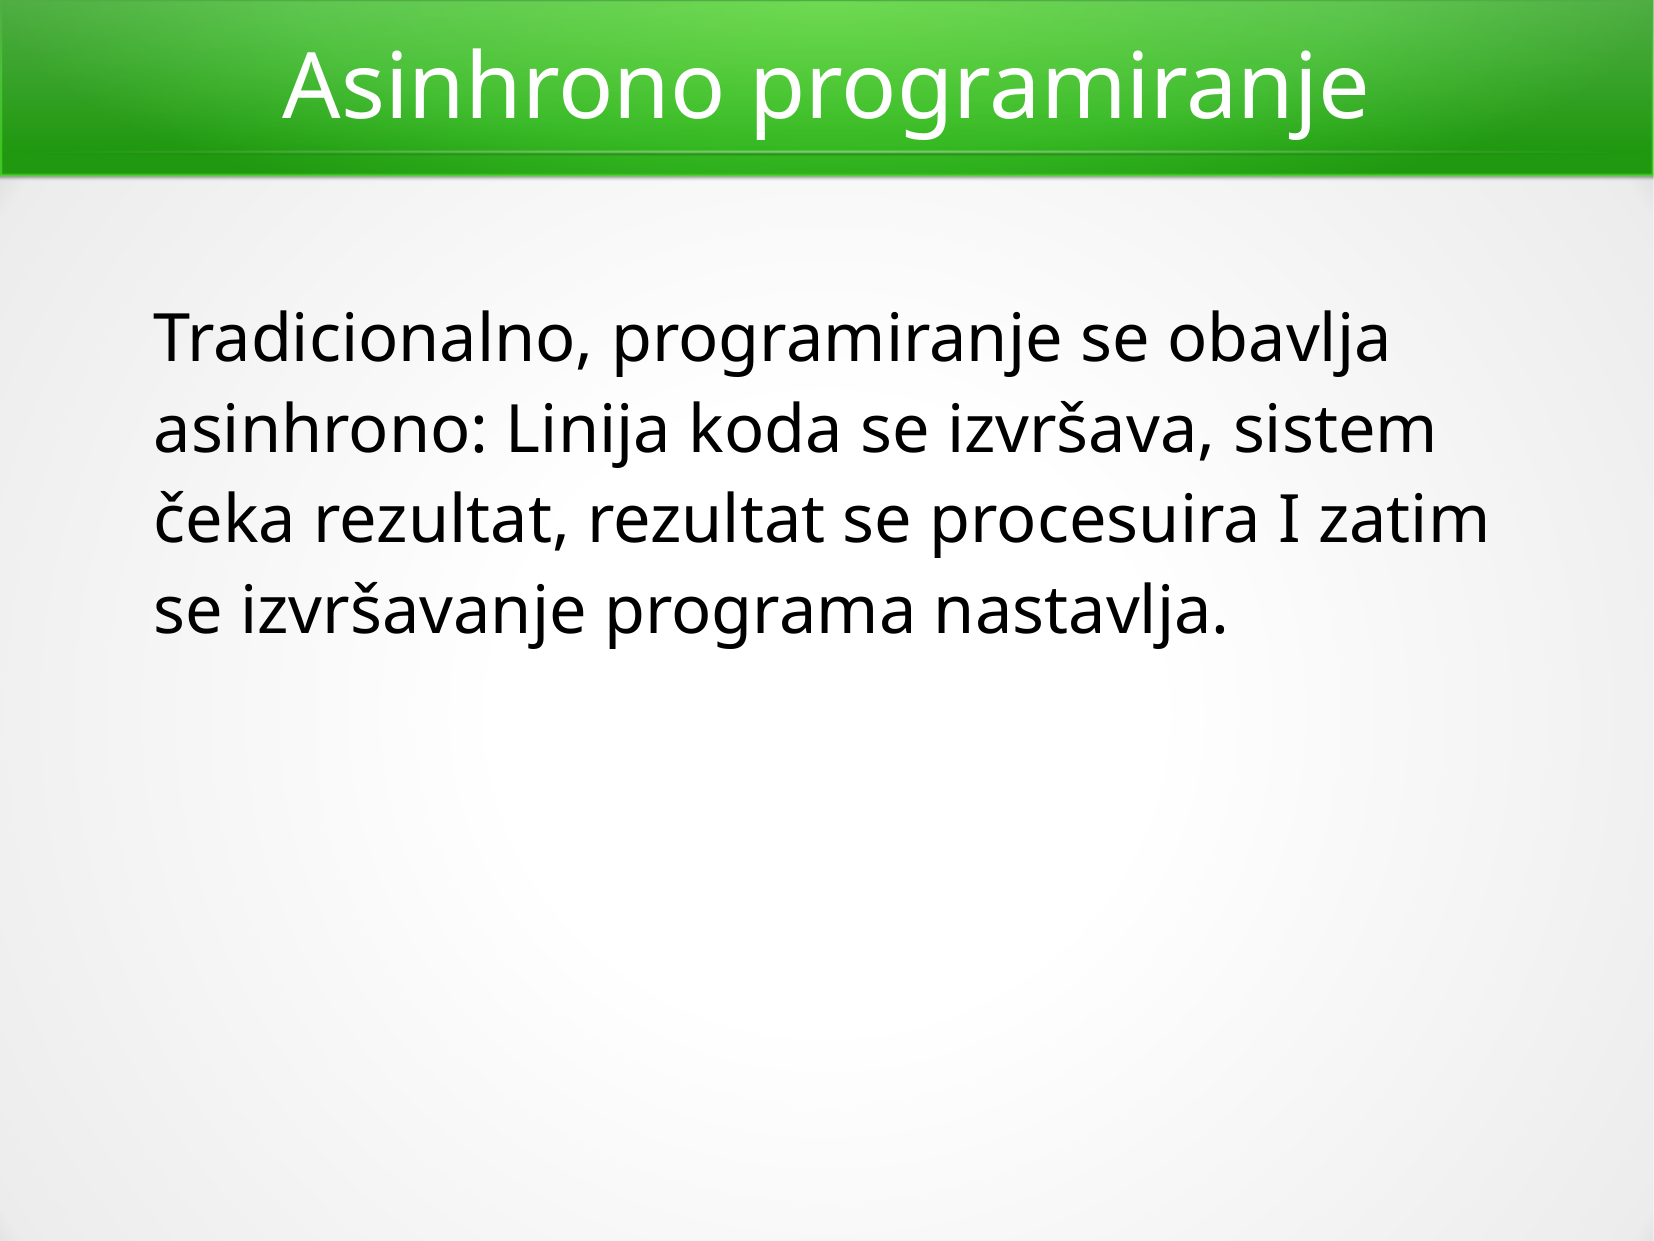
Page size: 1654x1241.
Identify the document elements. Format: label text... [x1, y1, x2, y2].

list Tradicionalno, programiranje se obavlja asinhrono: Linija koda se izvršava, sistem čeka rezultat, rezultat se procesuira I zatim se izvršavanje programa nastavlja. [82, 290, 1571, 1010]
picture [0, 0, 1654, 1241]
title Asinhrono programiranje [82, 11, 1571, 154]
